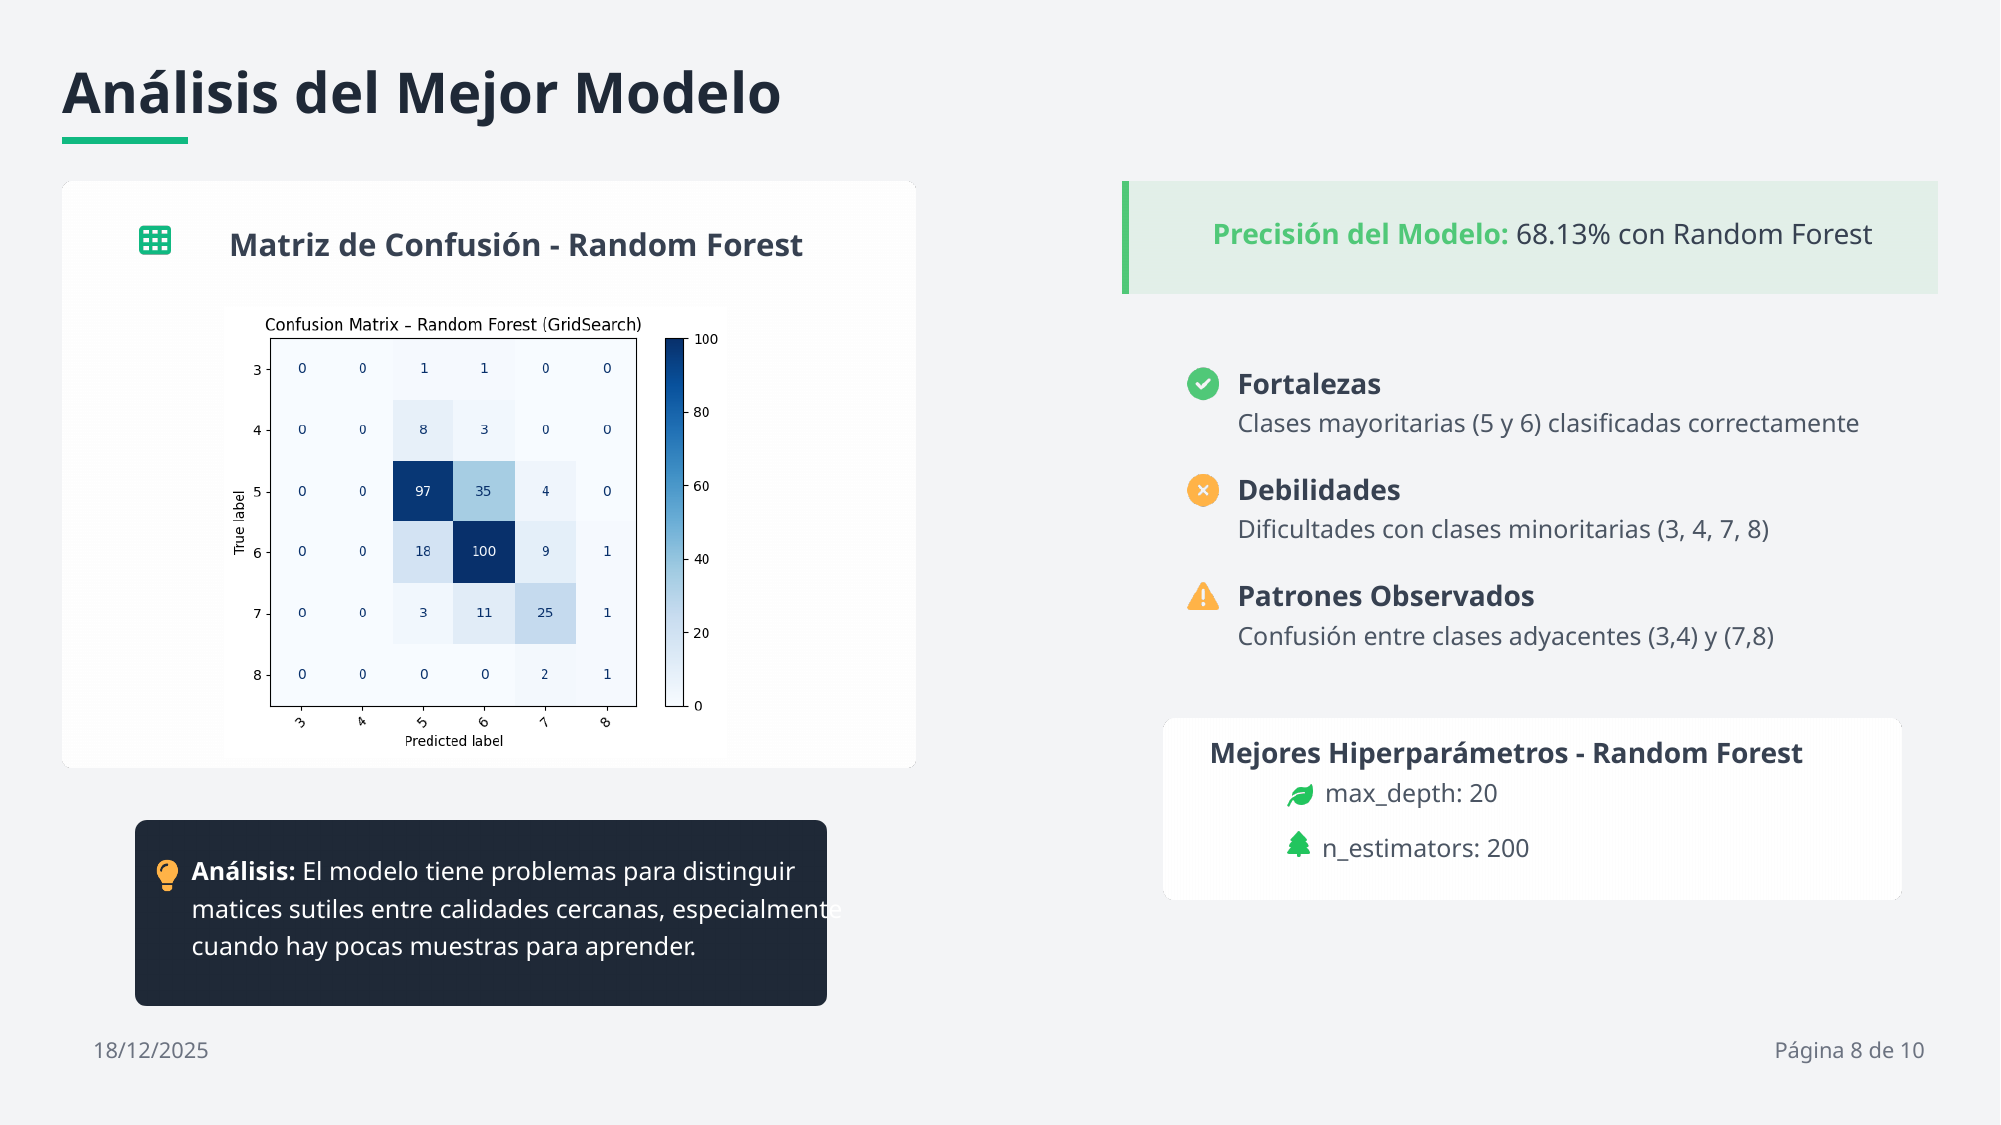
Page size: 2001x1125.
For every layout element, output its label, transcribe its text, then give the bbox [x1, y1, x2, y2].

text_box Patrones Observados [1237, 568, 1950, 612]
text_box n_estimators: 200 [1322, 825, 1593, 863]
picture [0, 0, 2000, 1125]
text_box Dificultades con clases minoritarias (3, 4, 7, 8) [1237, 506, 1938, 544]
text_box Precisión del Modelo: 68.13% con Random Forest [1212, 206, 1913, 294]
text_box Confusión entre clases adyacentes (3,4) y (7,8) [1237, 612, 1950, 650]
text_box Página 8 de 10 [1774, 1031, 1970, 1063]
text_box 18/12/2025 [87, 1031, 278, 1063]
text_box Matriz de Confusión - Random Forest [118, 218, 916, 263]
text_box Mejores Hiperparámetros - Random Forest [1209, 725, 1890, 770]
text_box Debilidades [1237, 462, 1821, 506]
text_box Análisis: El modelo tiene problemas para distinguir matices sutiles entre calidades cercanas, especialmente cuando hay pocas muestras para aprender. [191, 848, 850, 999]
text_box Fortalezas [1237, 356, 1919, 399]
text_box max_depth: 20 [1325, 770, 1551, 808]
text_box Clases mayoritarias (5 y 6) clasificadas correctamente [1237, 399, 2000, 438]
text_box Análisis del Mejor Modelo [62, 62, 1938, 125]
